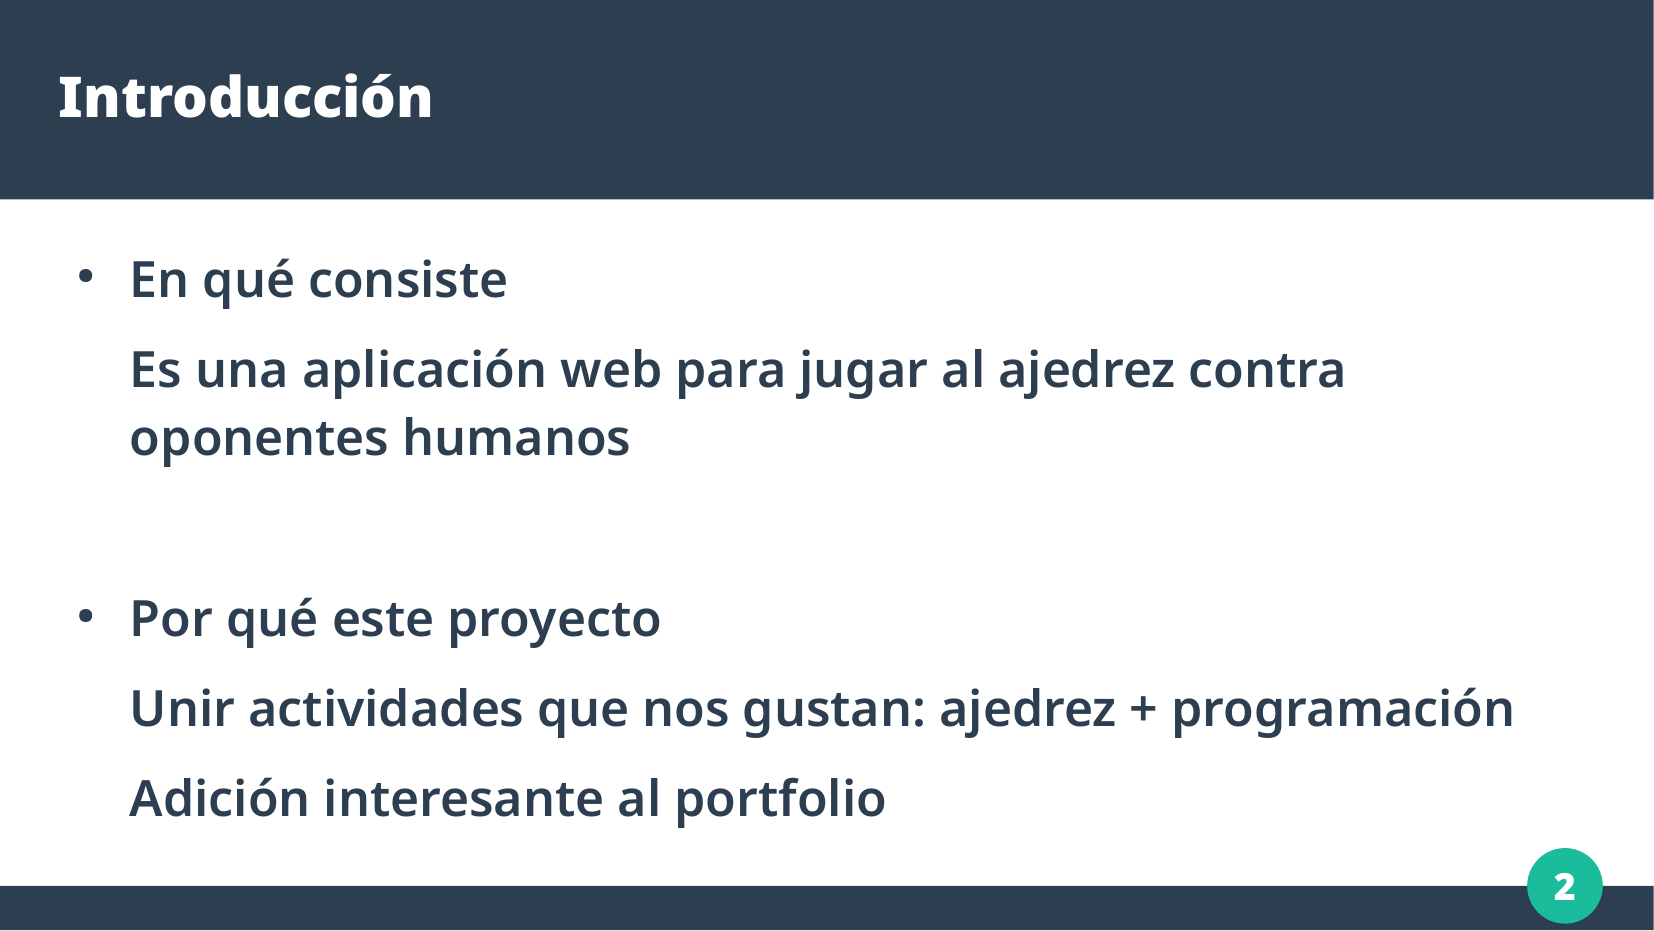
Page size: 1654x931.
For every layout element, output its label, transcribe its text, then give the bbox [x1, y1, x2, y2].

list En qué consiste Es una aplicación web para jugar al ajedrez contra oponentes humanos Por qué este proyecto Unir actividades que nos gustan: ajedrez + programación Adición interesante al portfolio [59, 243, 1595, 864]
title Introducción [59, 37, 1595, 156]
